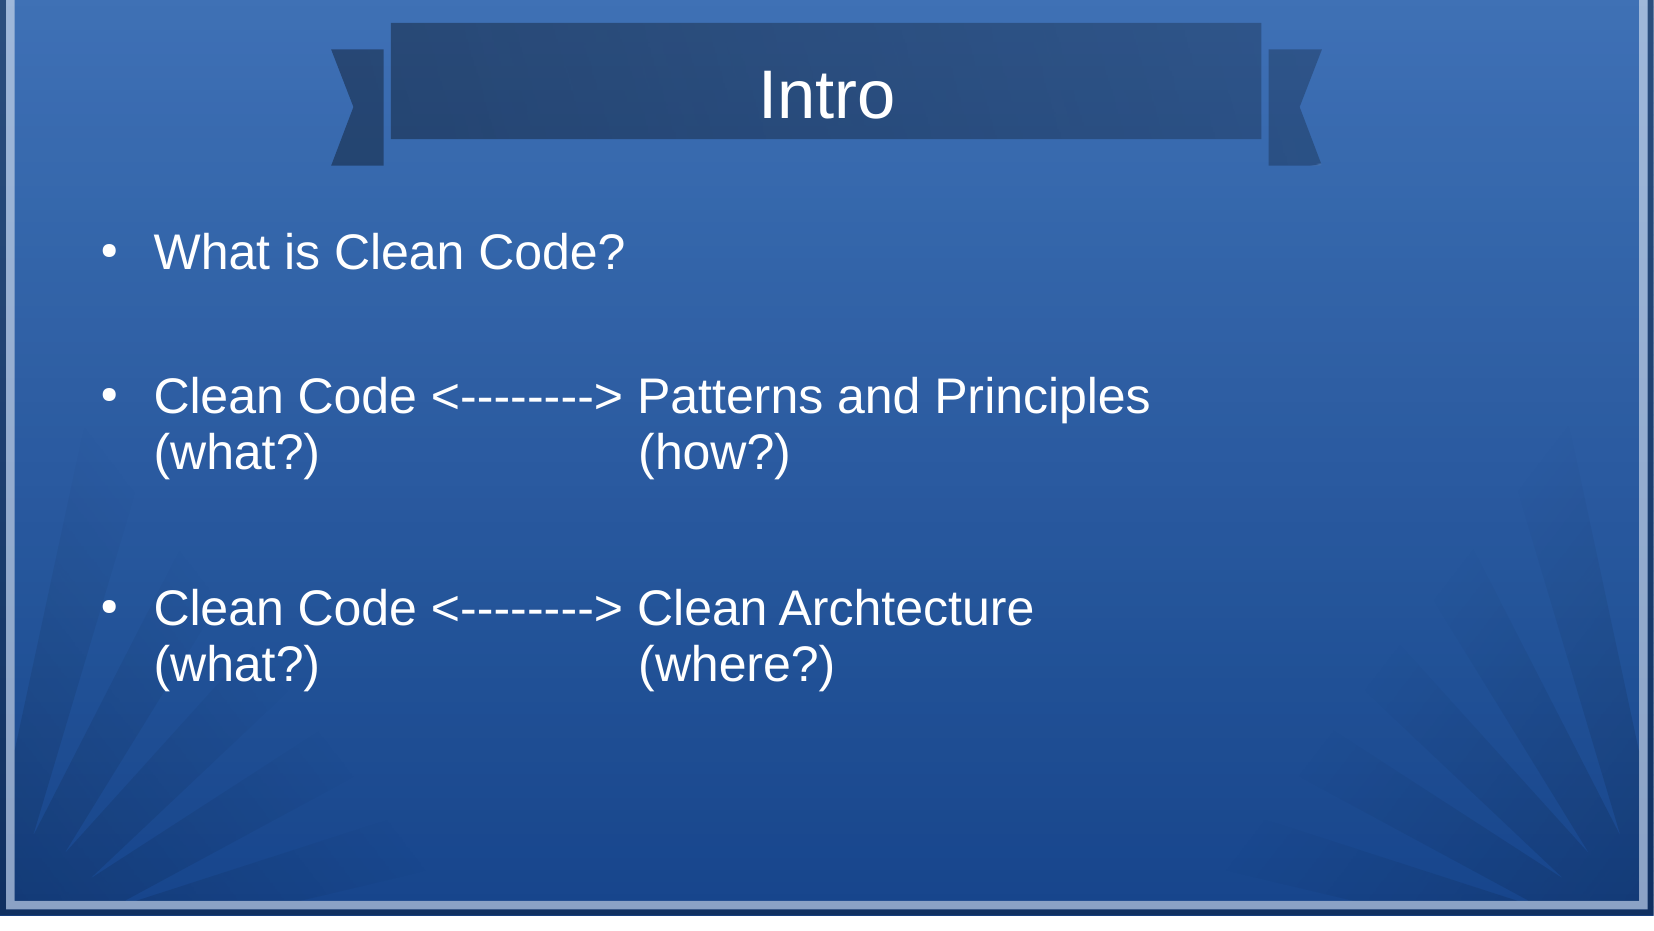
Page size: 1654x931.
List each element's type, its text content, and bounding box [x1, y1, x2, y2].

list What is Clean Code? Clean Code <--------> Patterns and Principles (what?) (how?) Clean Code <--------> Clean Archtecture (what?) (where?) [82, 224, 1571, 848]
title Intro [389, 35, 1264, 154]
